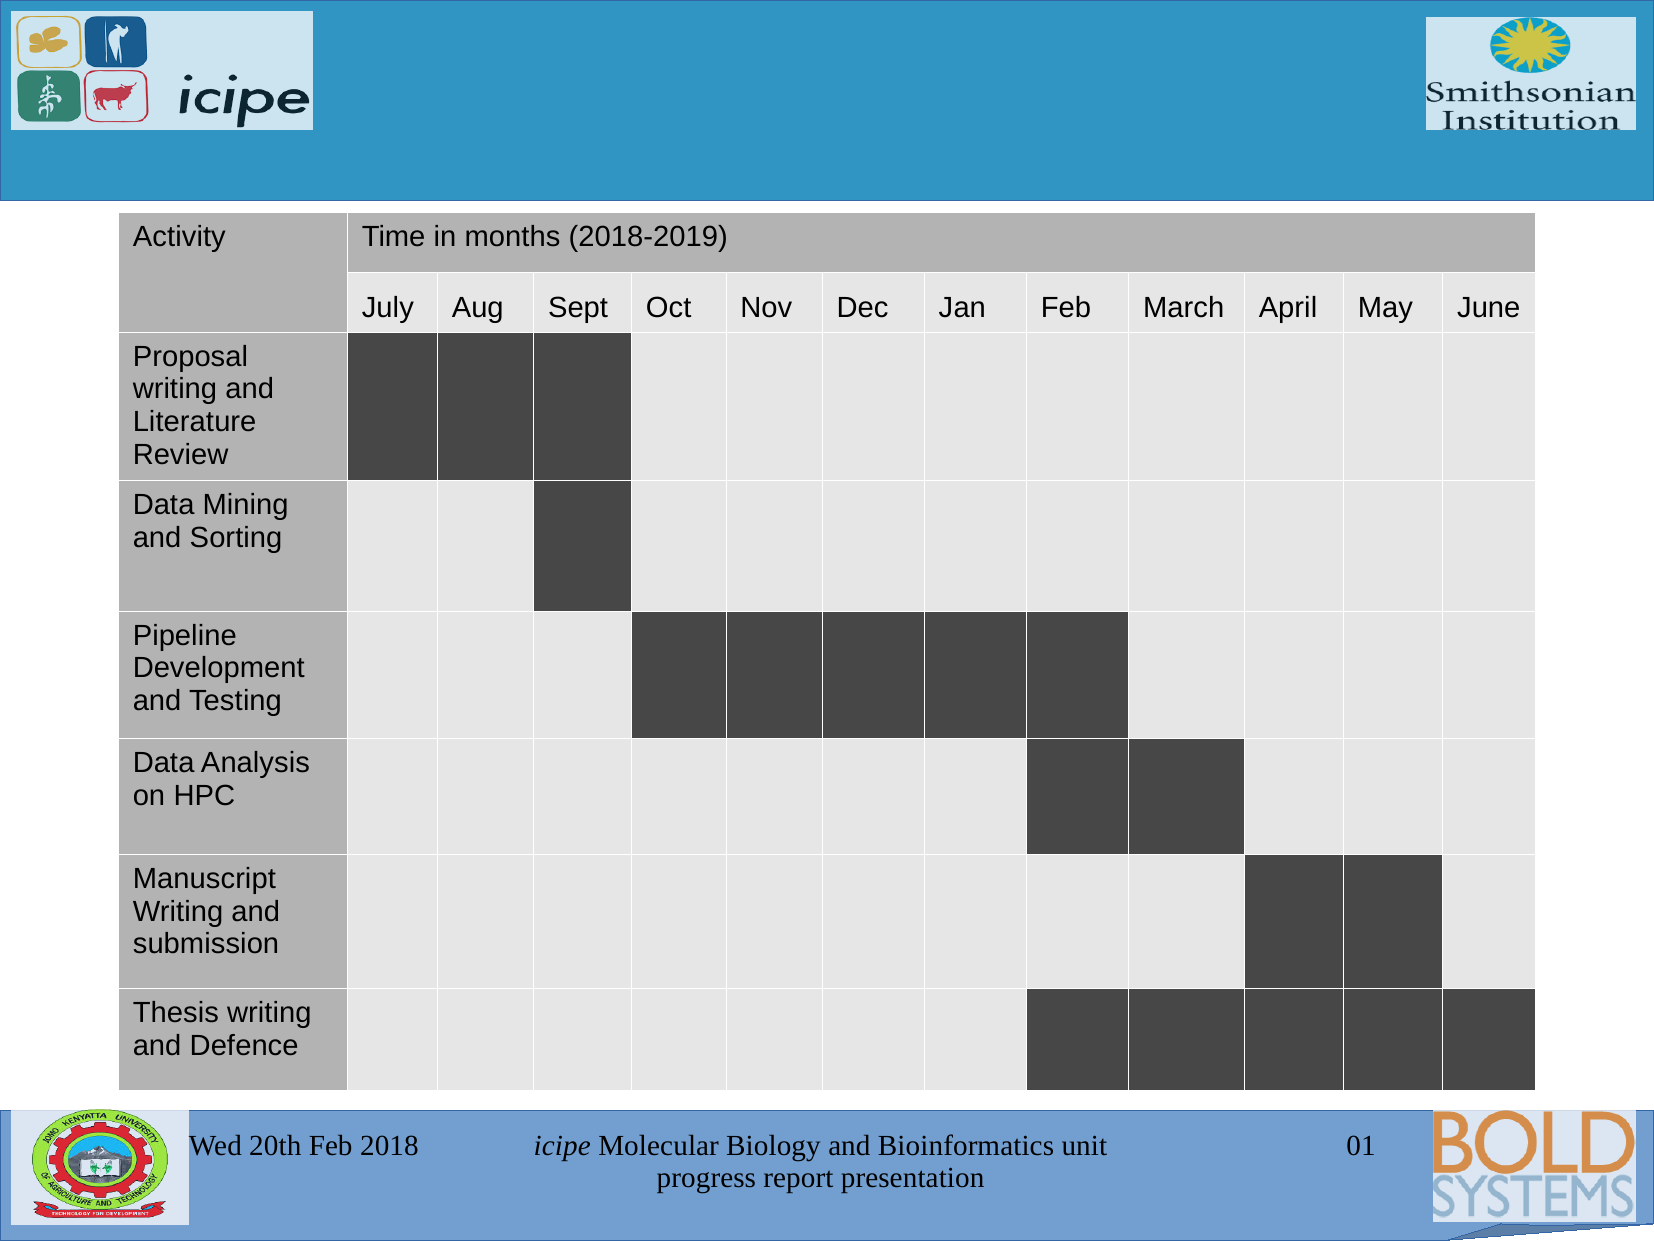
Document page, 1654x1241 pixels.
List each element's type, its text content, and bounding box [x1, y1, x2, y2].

table_cell [632, 989, 726, 1090]
table_cell [823, 612, 924, 738]
table_cell March [1129, 273, 1244, 332]
table_cell Nov [727, 273, 822, 332]
table_cell [632, 739, 726, 854]
table_cell [1129, 481, 1244, 611]
table_cell [438, 739, 533, 854]
table_cell [438, 612, 533, 738]
table_cell [1027, 612, 1128, 738]
table_cell [534, 481, 631, 611]
table_cell July [348, 273, 437, 332]
table_cell Data Analysis on HPC [119, 739, 347, 854]
table_cell [727, 989, 822, 1090]
table_cell [1344, 855, 1442, 988]
table_cell [727, 333, 822, 480]
table_cell Pipeline Development and Testing [119, 612, 347, 738]
table_cell Jan [925, 273, 1026, 332]
table_cell [1245, 333, 1343, 480]
table_cell [438, 481, 533, 611]
table_cell [1245, 481, 1343, 611]
table_cell [348, 481, 437, 611]
table_cell [1344, 333, 1442, 480]
table_cell [727, 855, 822, 988]
table_cell [348, 739, 437, 854]
table_cell Proposal writing and Literature Review [119, 333, 347, 480]
table_cell [534, 612, 631, 738]
table_cell [925, 989, 1026, 1090]
table_header Time in months (2018-2019) [348, 213, 1535, 272]
table_cell [1027, 855, 1128, 988]
table_cell [925, 612, 1026, 738]
table_cell [823, 855, 924, 988]
table_cell [823, 739, 924, 854]
table_cell [438, 989, 533, 1090]
table_cell [632, 333, 726, 480]
table_cell [438, 333, 533, 480]
table_cell [1129, 333, 1244, 480]
table_cell [1344, 481, 1442, 611]
table_cell [534, 855, 631, 988]
table_cell Manuscript Writing and submission [119, 855, 347, 988]
table_cell June [1443, 273, 1535, 332]
table_cell [1129, 855, 1244, 988]
table_cell [534, 333, 631, 480]
table_cell [632, 481, 726, 611]
table_cell [1344, 739, 1442, 854]
table_cell [1443, 855, 1535, 988]
table_cell [1129, 612, 1244, 738]
table_cell [348, 855, 437, 988]
table_cell [11, 1104, 189, 1110]
table_cell Data Mining and Sorting [119, 481, 347, 611]
table_cell [348, 612, 437, 738]
table_cell [1027, 481, 1128, 611]
table_cell [1245, 855, 1343, 988]
table_cell [823, 989, 924, 1090]
table_cell Thesis writing and Defence [119, 989, 347, 1090]
table_cell [348, 989, 437, 1090]
table_cell Feb [1027, 273, 1128, 332]
table_cell Oct [632, 273, 726, 332]
table_cell Dec [823, 273, 924, 332]
table_cell [1443, 481, 1535, 611]
table_cell [1443, 612, 1535, 738]
table_cell [534, 989, 631, 1090]
table_cell [1245, 612, 1343, 738]
table_cell [925, 855, 1026, 988]
table_cell [1129, 989, 1244, 1090]
table_cell Aug [438, 273, 533, 332]
table_cell Sept [534, 273, 631, 332]
table_cell [1443, 333, 1535, 480]
table_cell [632, 855, 726, 988]
table_cell [438, 855, 533, 988]
table_cell [632, 612, 726, 738]
table_cell [1245, 989, 1343, 1090]
table_cell [925, 481, 1026, 611]
table_cell [823, 481, 924, 611]
table_cell [1443, 989, 1535, 1090]
table_cell [1245, 739, 1343, 854]
table_cell [1129, 739, 1244, 854]
table_cell [1443, 739, 1535, 854]
table_cell [823, 333, 924, 480]
table_cell April [1245, 273, 1343, 332]
table_cell [348, 333, 437, 480]
table_cell [925, 739, 1026, 854]
table_cell [925, 333, 1026, 480]
table_cell May [1344, 273, 1442, 332]
table_header Activity [119, 213, 347, 332]
table_cell [534, 739, 631, 854]
picture [1426, 17, 1636, 130]
table_cell [727, 612, 822, 738]
table_cell [1027, 333, 1128, 480]
table_cell [1027, 989, 1128, 1090]
table_cell [1344, 989, 1442, 1090]
picture [11, 11, 313, 130]
table_cell [1027, 739, 1128, 854]
table_cell [1344, 612, 1442, 738]
table_cell [727, 739, 822, 854]
table_cell [727, 481, 822, 611]
